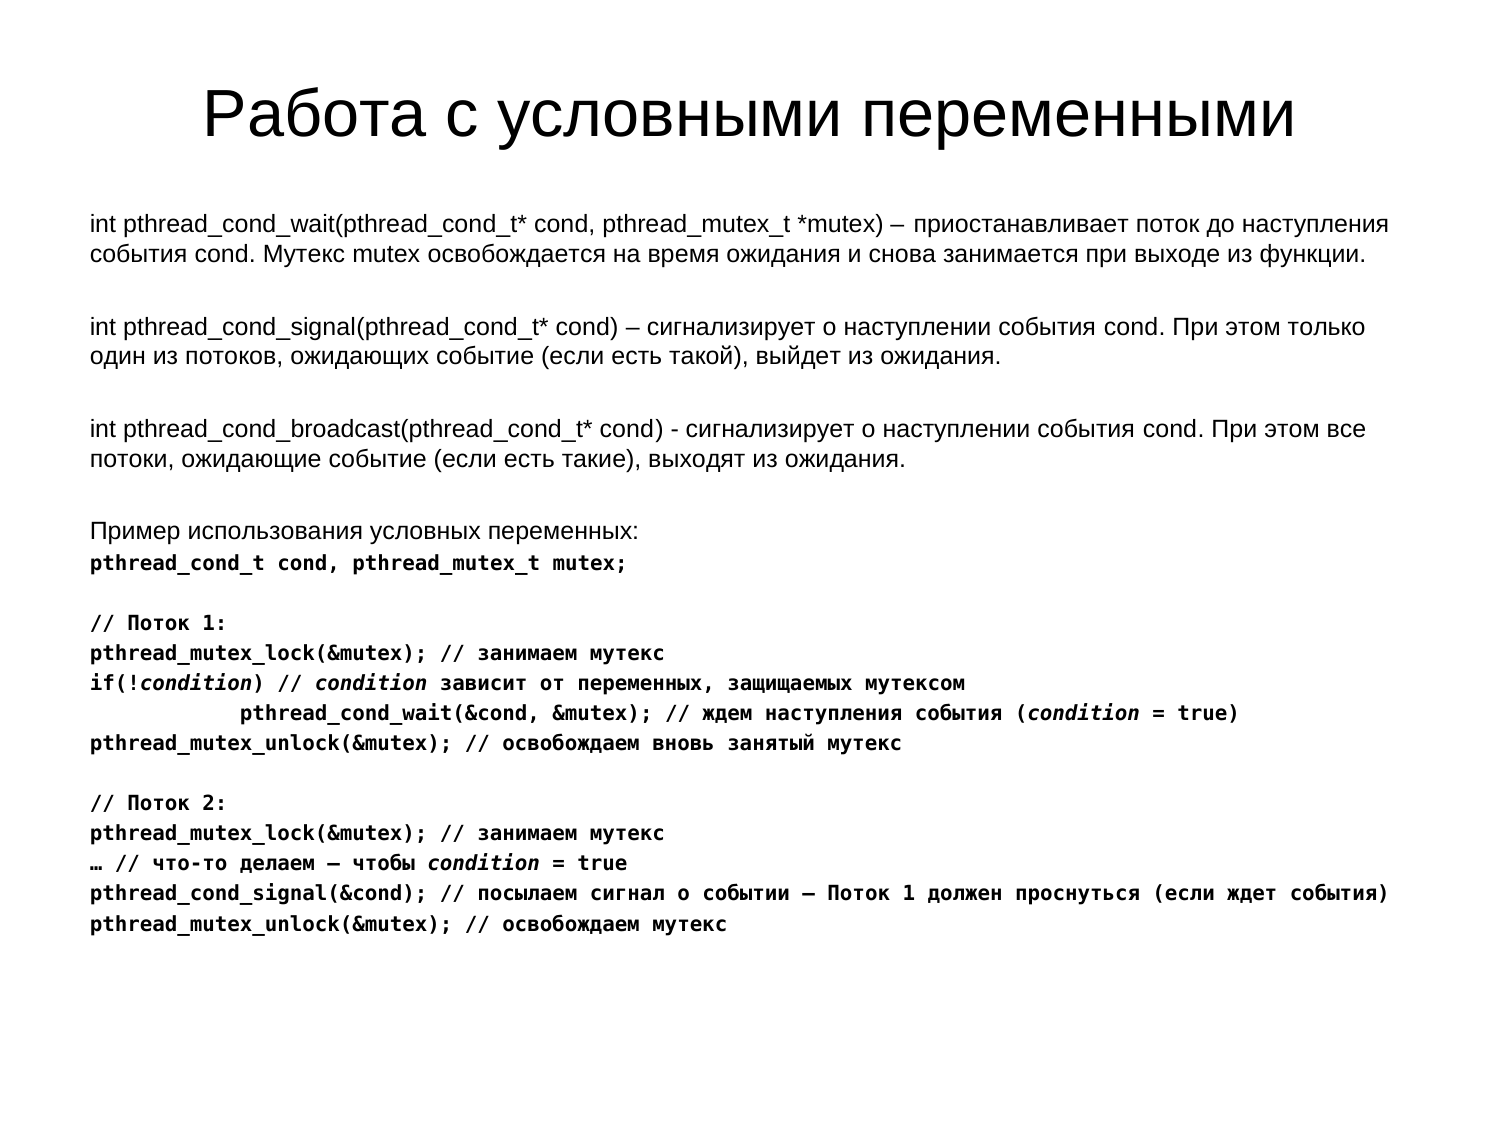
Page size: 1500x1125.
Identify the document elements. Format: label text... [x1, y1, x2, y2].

list int pthread_cond_wait(pthread_cond_t* cond, pthread_mutex_t *mutex) – приостанавливает поток до наступления события cond. Мутекс mutex освобождается на время ожидания и снова занимается при выходе из функции. int pthread_cond_signal(pthread_cond_t* cond) – сигнализирует о наступлении события cond. При этом только один из потоков, ожидающих событие (если есть такой), выйдет из ожидания. int pthread_cond_broadcast(pthread_cond_t* cond) - сигнализирует о наступлении события cond. При этом все потоки, ожидающие событие (если есть такие), выходят из ожидания. Пример использования условных переменных: pthread_cond_t cond, pthread_mutex_t mutex; // Поток 1: pthread_mutex_lock(&mutex); // занимаем мутекс if(!condition) // condition зависит от переменных, защищаемых мутексом pthread_cond_wait(&cond, &mutex); // ждем наступления события (condition = true) pthread_mutex_unlock(&mutex); // освобождаем вновь занятый мутекс // Поток 2: pthread_mutex_lock(&mutex); // занимаем мутекс … // что-то делаем – чтобы condition = true pthread_cond_signal(&cond); // посылаем сигнал о событии – Поток 1 должен проснуться (если ждет события) pthread_mutex_unlock(&mutex); // освобождаем мутекс [75, 200, 1426, 1005]
title Работа с условными переменными [75, 45, 1426, 176]
